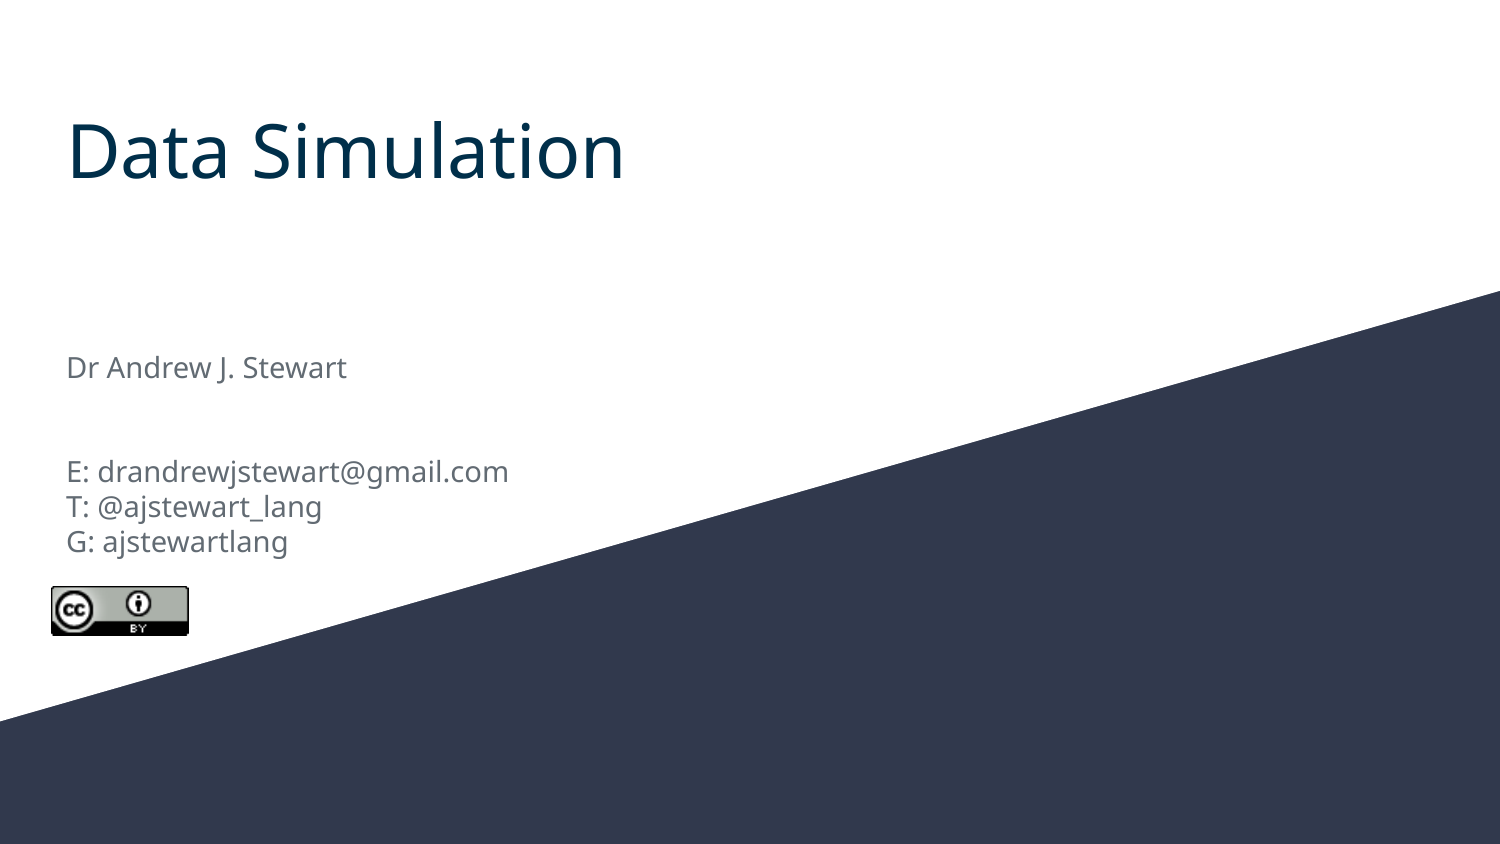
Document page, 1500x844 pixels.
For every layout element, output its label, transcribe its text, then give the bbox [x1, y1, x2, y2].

subtitle Dr Andrew J. Stewart E: drandrewjstewart@gmail.com T: @ajstewart_lang G: ajstewartlang [51, 298, 748, 421]
title Data Simulation [51, 88, 1449, 299]
picture [51, 586, 189, 636]
